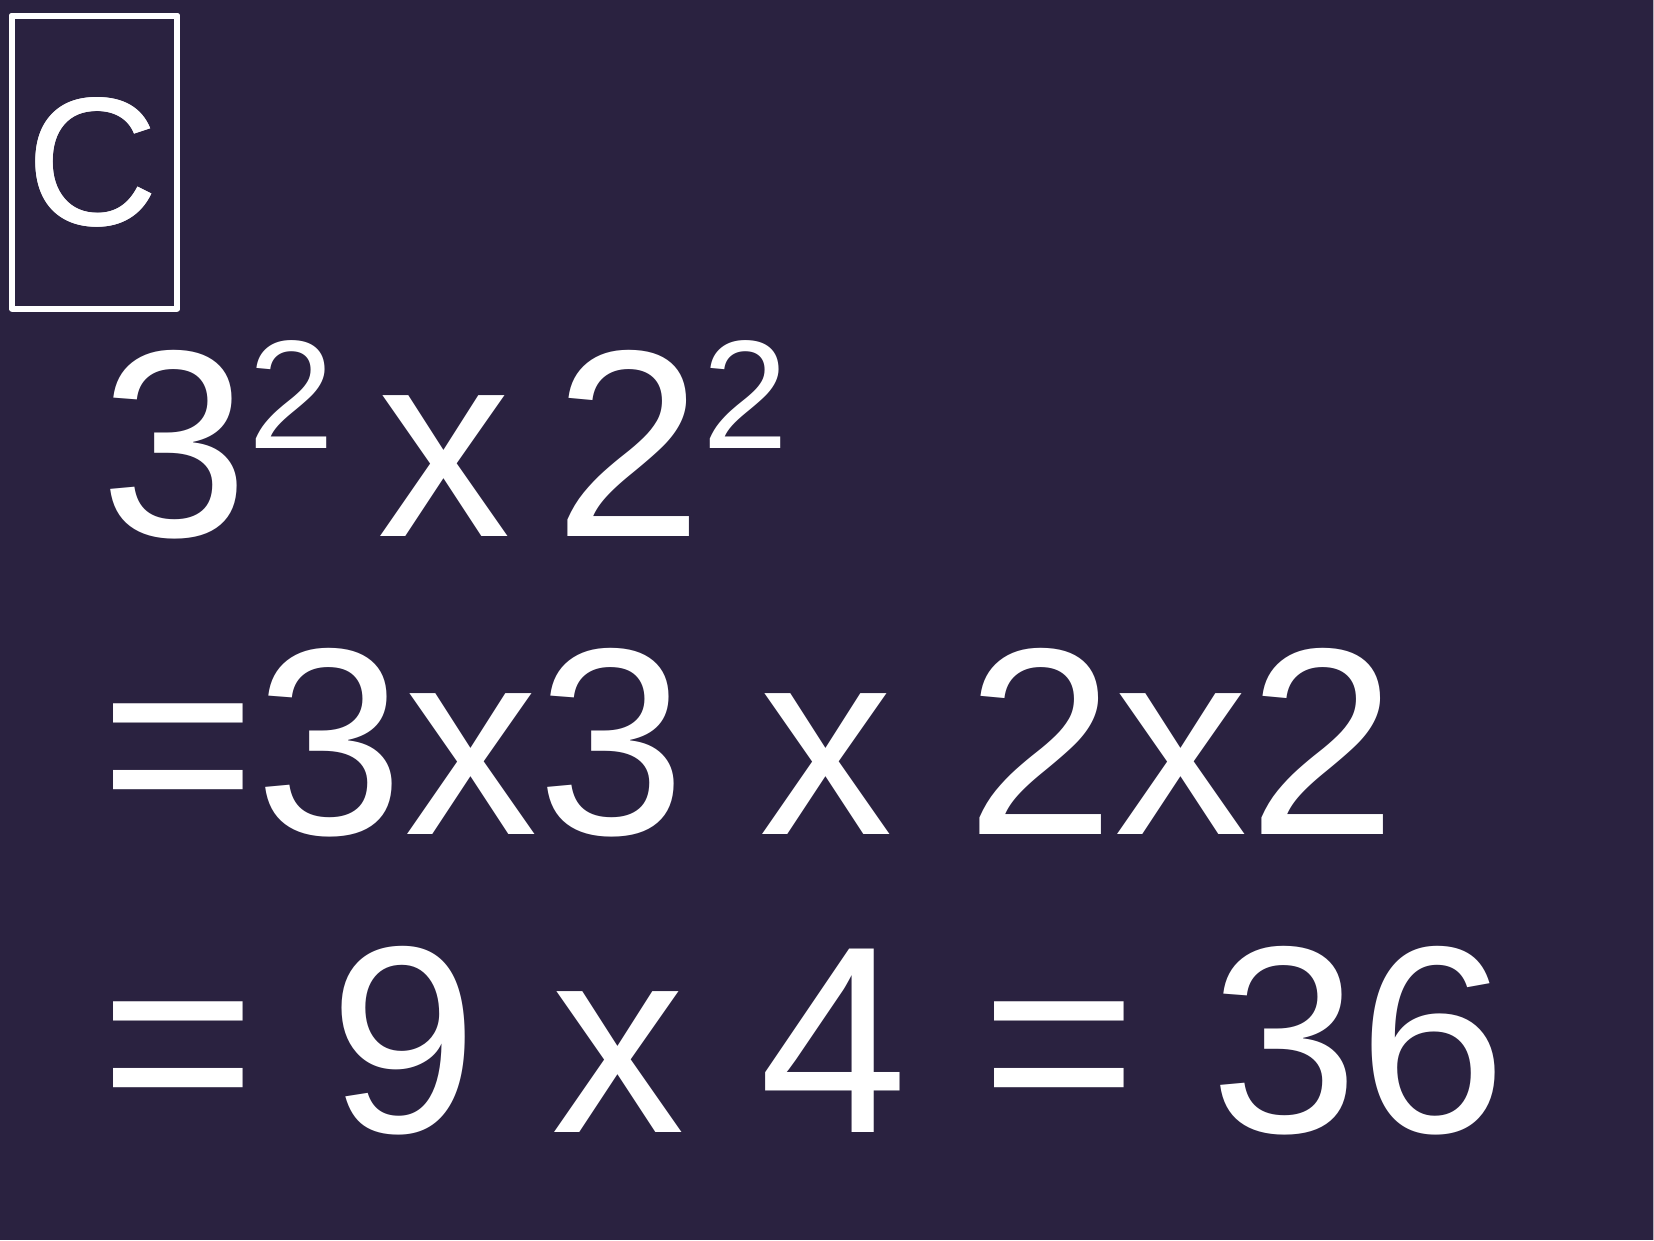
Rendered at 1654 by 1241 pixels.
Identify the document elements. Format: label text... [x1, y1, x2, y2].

title 32 x 22 =3x3 x 2x2 = 9 x 4 = 36 [100, 295, 1654, 1190]
text_box C [11, 15, 178, 309]
